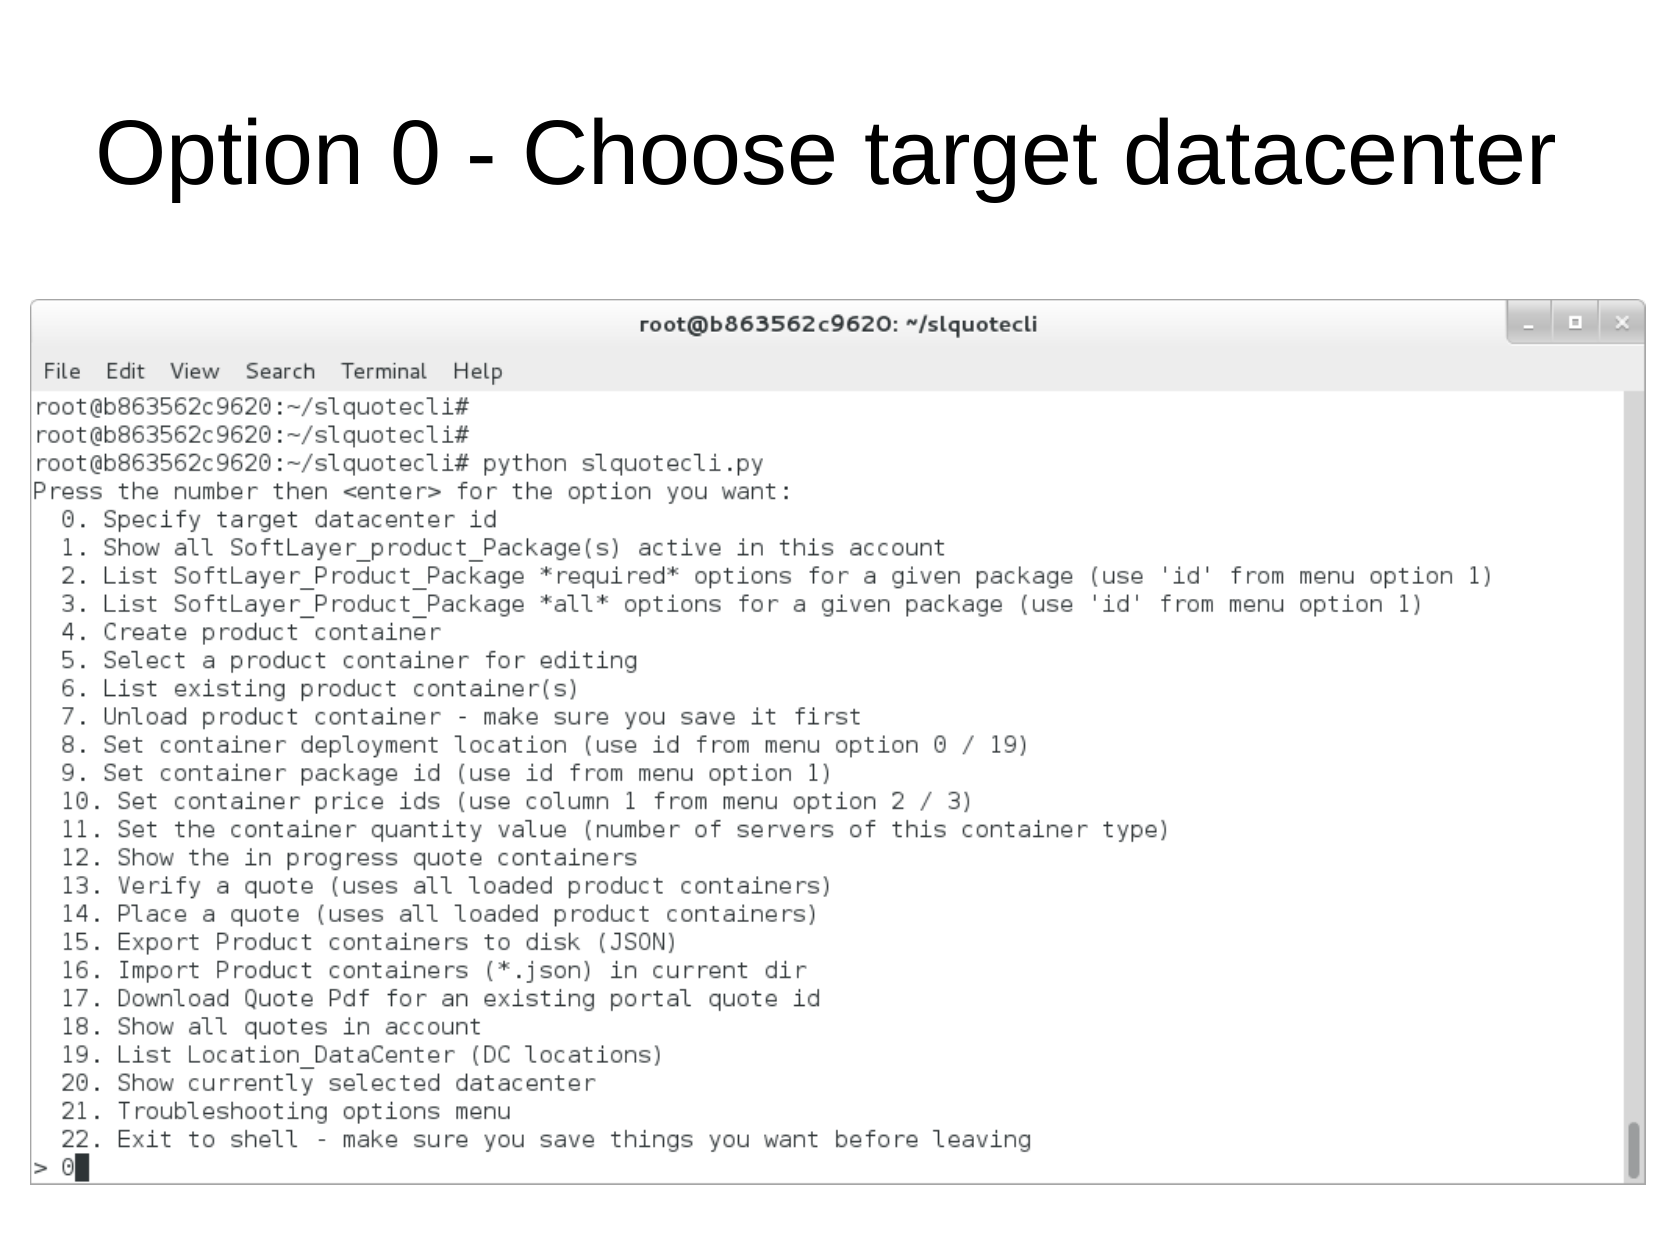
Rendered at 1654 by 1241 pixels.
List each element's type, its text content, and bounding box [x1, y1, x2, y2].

title Option 0 - Choose target datacenter [82, 49, 1571, 257]
picture [30, 299, 1646, 1185]
